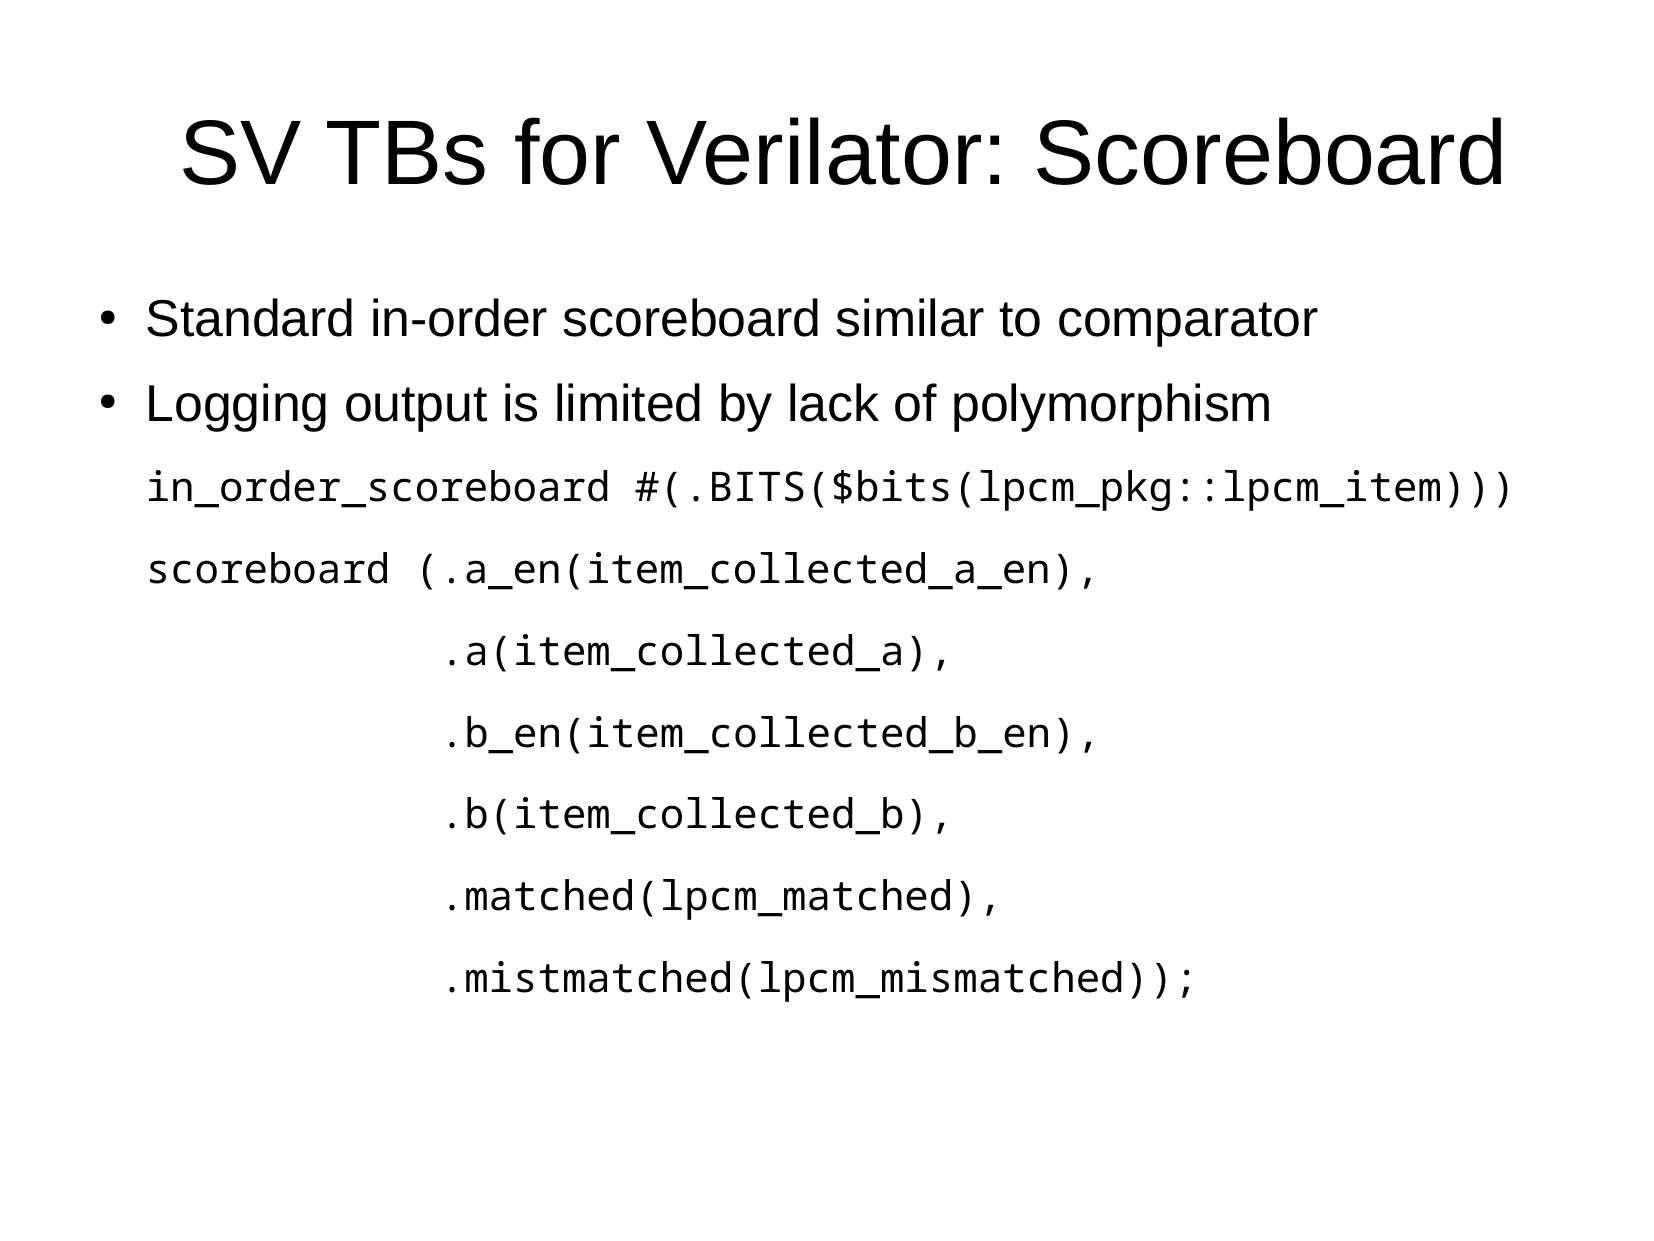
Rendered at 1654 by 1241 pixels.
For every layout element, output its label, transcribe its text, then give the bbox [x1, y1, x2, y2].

title SV TBs for Verilator: Scoreboard [82, 49, 1571, 257]
list Standard in-order scoreboard similar to comparator Logging output is limited by lack of polymorphism in_order_scoreboard #(.BITS($bits(lpcm_pkg::lpcm_item))) scoreboard (.a_en(item_collected_a_en), .a(item_collected_a), .b_en(item_collected_b_en), .b(item_collected_b), .matched(lpcm_matched), .mistmatched(lpcm_mismatched)); [82, 290, 1571, 1010]
